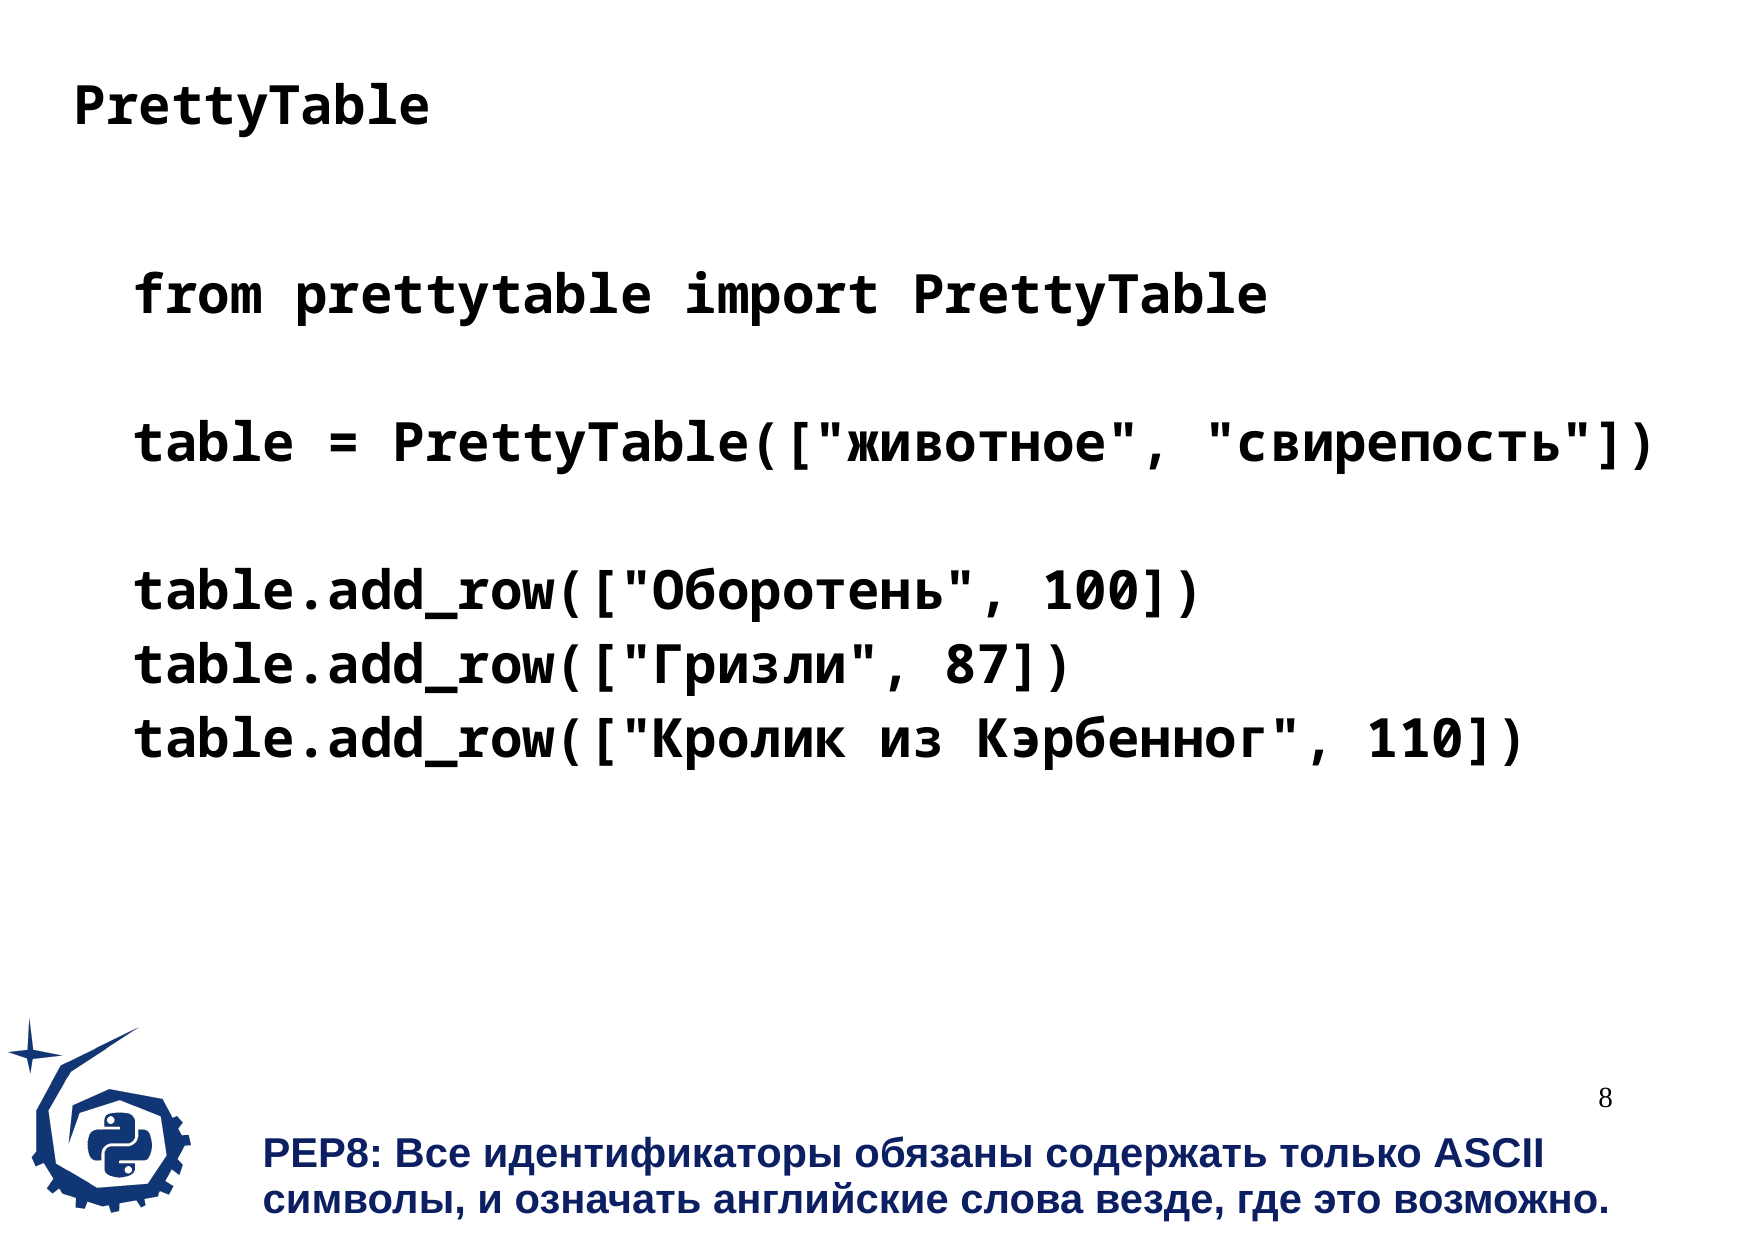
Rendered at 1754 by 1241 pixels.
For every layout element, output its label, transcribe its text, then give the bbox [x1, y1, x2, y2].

text_box PEP8: Все идентификаторы обязаны содержать только ASCII символы, и означать английские слова везде, где это возможно. [248, 1122, 1695, 1231]
picture [0, 1015, 201, 1217]
text_box from prettytable import PrettyTable table = PrettyTable(["животное", "свирепость"]) table.add_row(["Оборотень", 100]) table.add_row(["Гризли", 87]) table.add_row(["Кролик из Кэрбенног", 110]) [118, 248, 1695, 1023]
text_box PrettyTable [59, 59, 1595, 129]
